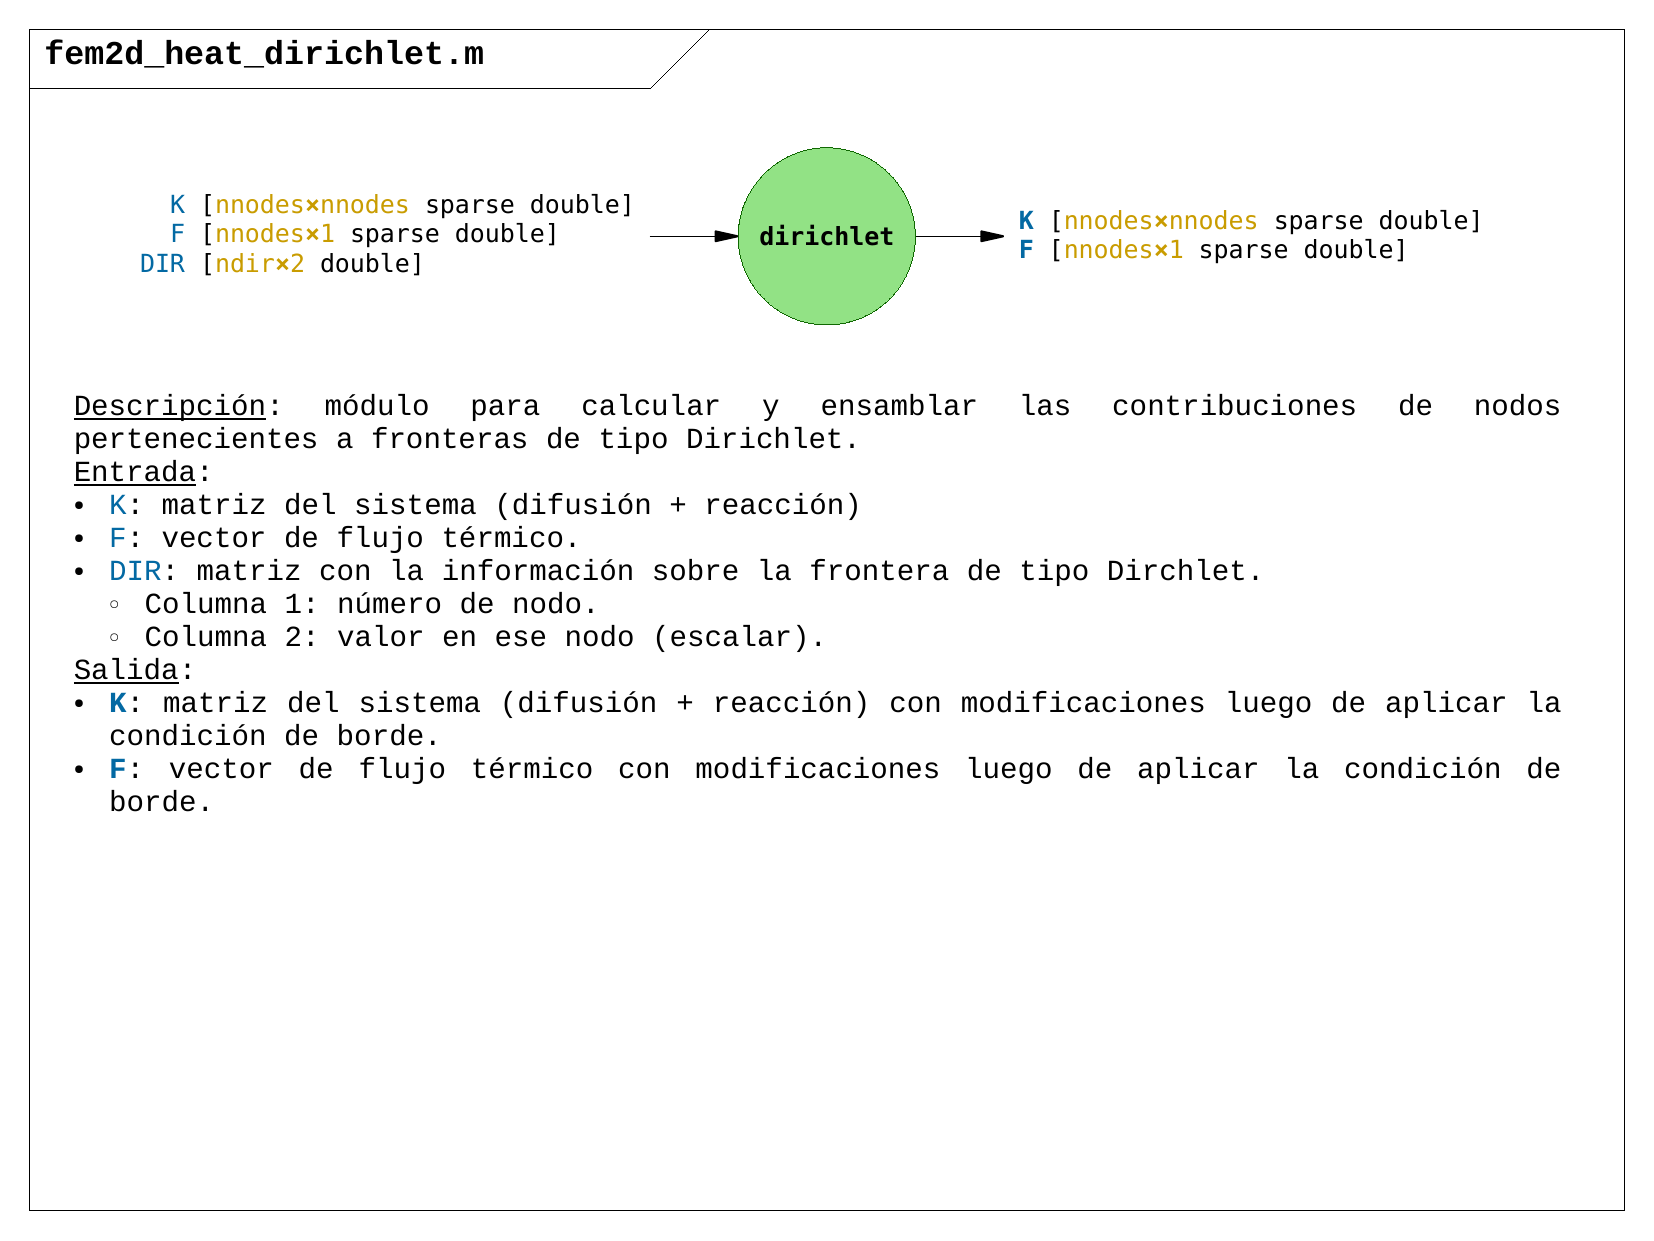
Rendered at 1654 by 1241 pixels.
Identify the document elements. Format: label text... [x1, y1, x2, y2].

text_box dirichlet [738, 147, 916, 325]
text_box K [nnodes×nnodes sparse double] F [nnodes×1 sparse double] [1003, 199, 1595, 273]
text_box fem2d_heat_dirichlet.m [29, 29, 709, 83]
text_box Descripción: módulo para calcular y ensamblar las contribuciones de nodos pertenecientes a fronteras de tipo Dirichlet. Entrada: K: matriz del sistema (difusión + reacción) F: vector de flujo térmico. DIR: matriz con la información sobre la frontera de tipo Dirchlet. Columna 1: número de nodo. Columna 2: valor en ese nodo (escalar). Salida: K: matriz del sistema (difusión + reacción) con modificaciones luego de aplicar la condición de borde. F: vector de flujo térmico con modificaciones luego de aplicar la condición de borde. [59, 383, 1595, 828]
text_box K [nnodes×nnodes sparse double] F [nnodes×1 sparse double] DIR [ndir×2 double] [59, 182, 650, 286]
